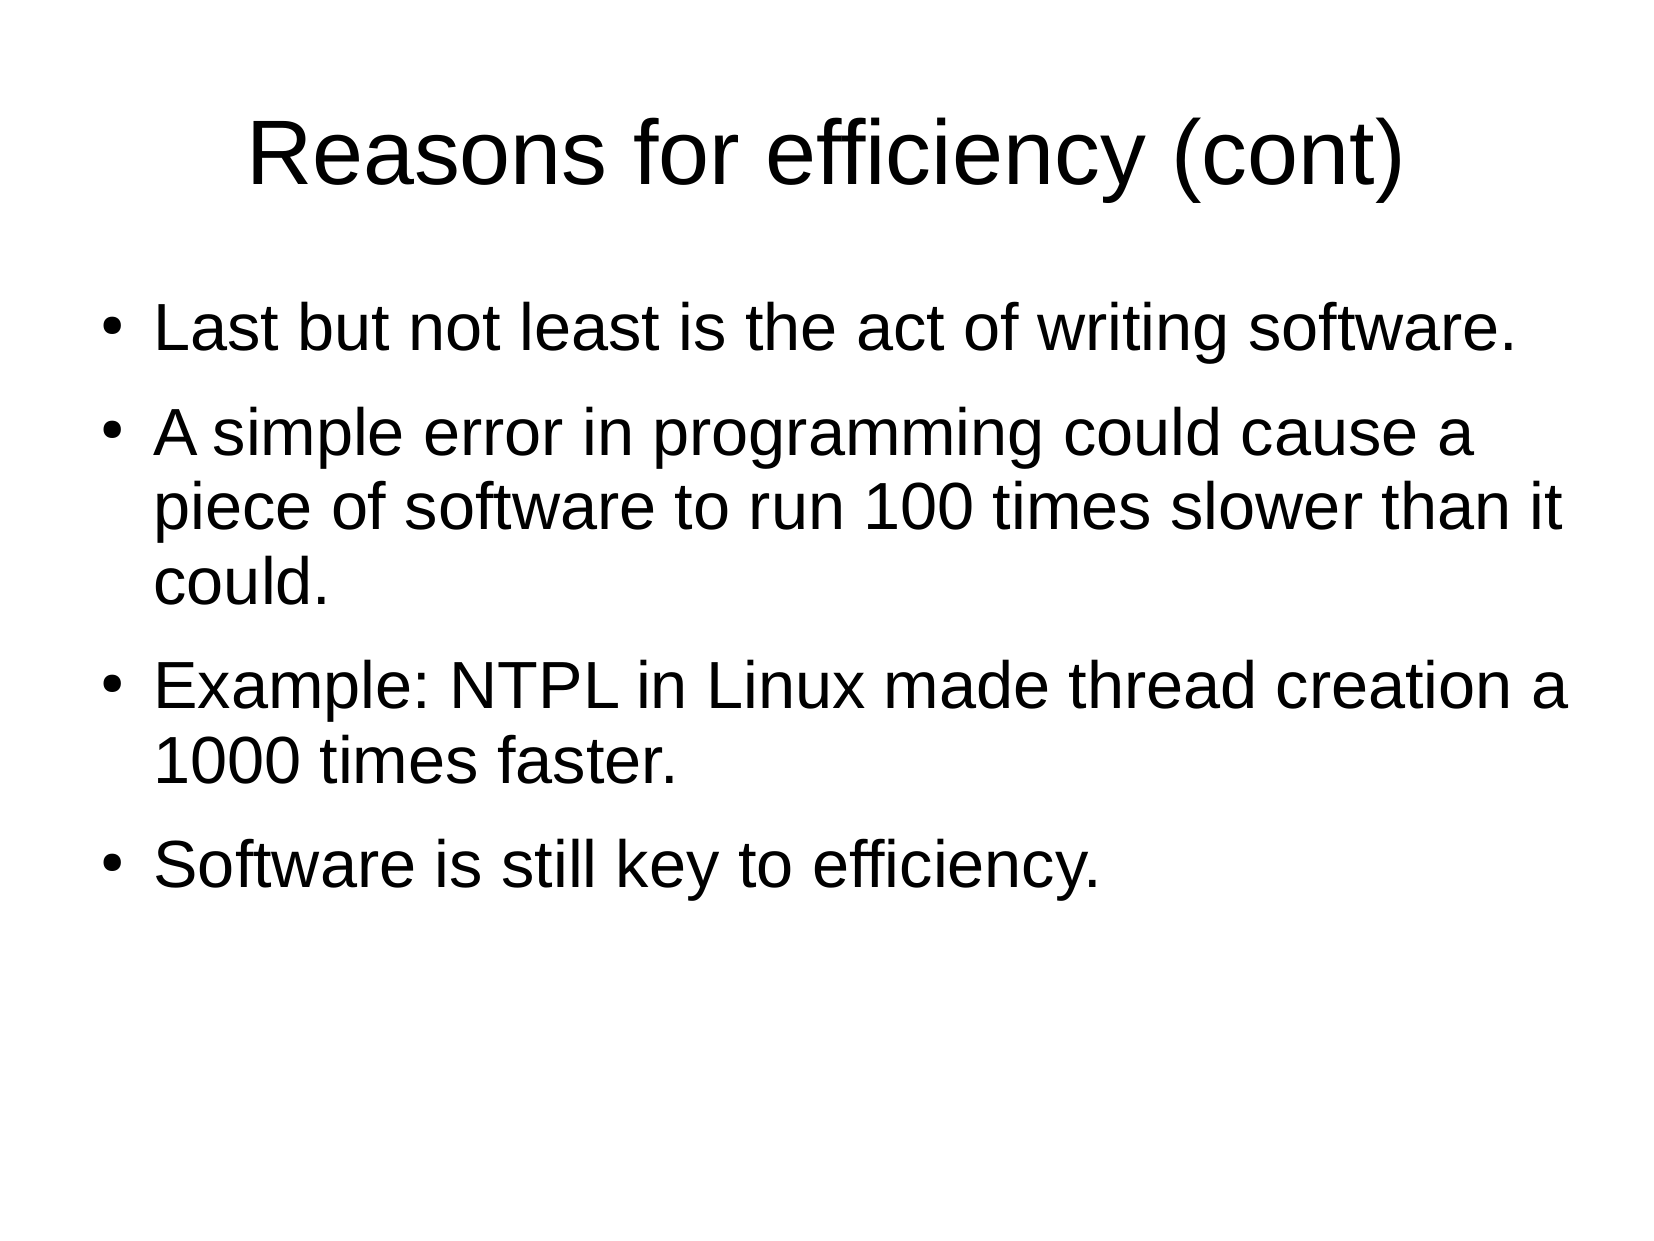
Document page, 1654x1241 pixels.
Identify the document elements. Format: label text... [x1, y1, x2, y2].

title Reasons for efficiency (cont) [82, 49, 1571, 257]
list Last but not least is the act of writing software. A simple error in programming could cause a piece of software to run 100 times slower than it could. Example: NTPL in Linux made thread creation a 1000 times faster. Software is still key to efficiency. [82, 290, 1571, 1109]
